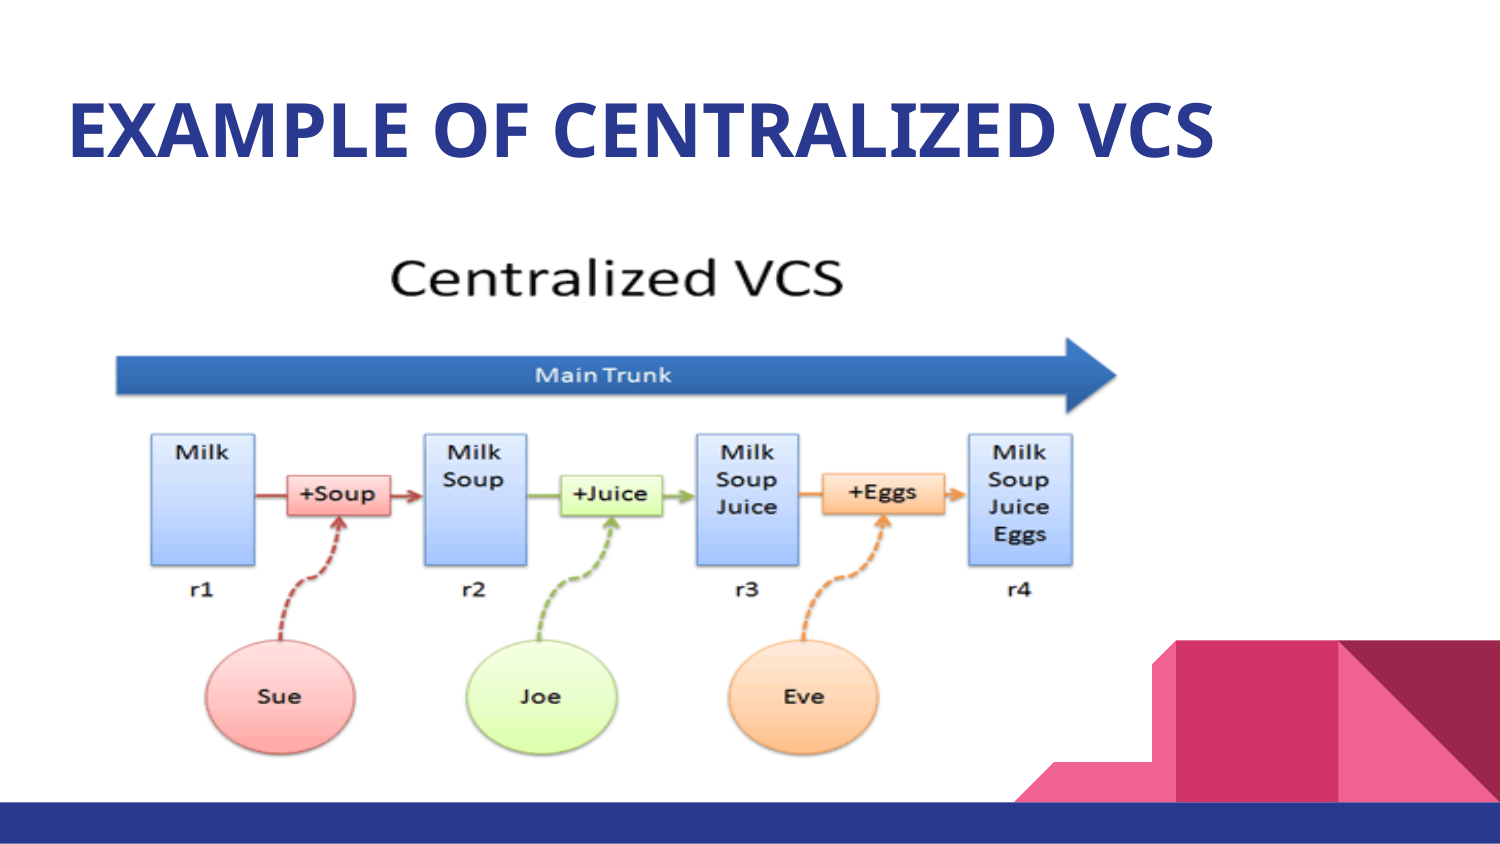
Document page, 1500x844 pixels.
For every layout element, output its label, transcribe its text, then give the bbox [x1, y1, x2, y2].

title EXAMPLE OF CENTRALIZED VCS [51, 67, 1449, 167]
list [78, 199, 1477, 747]
picture [81, 220, 1152, 762]
